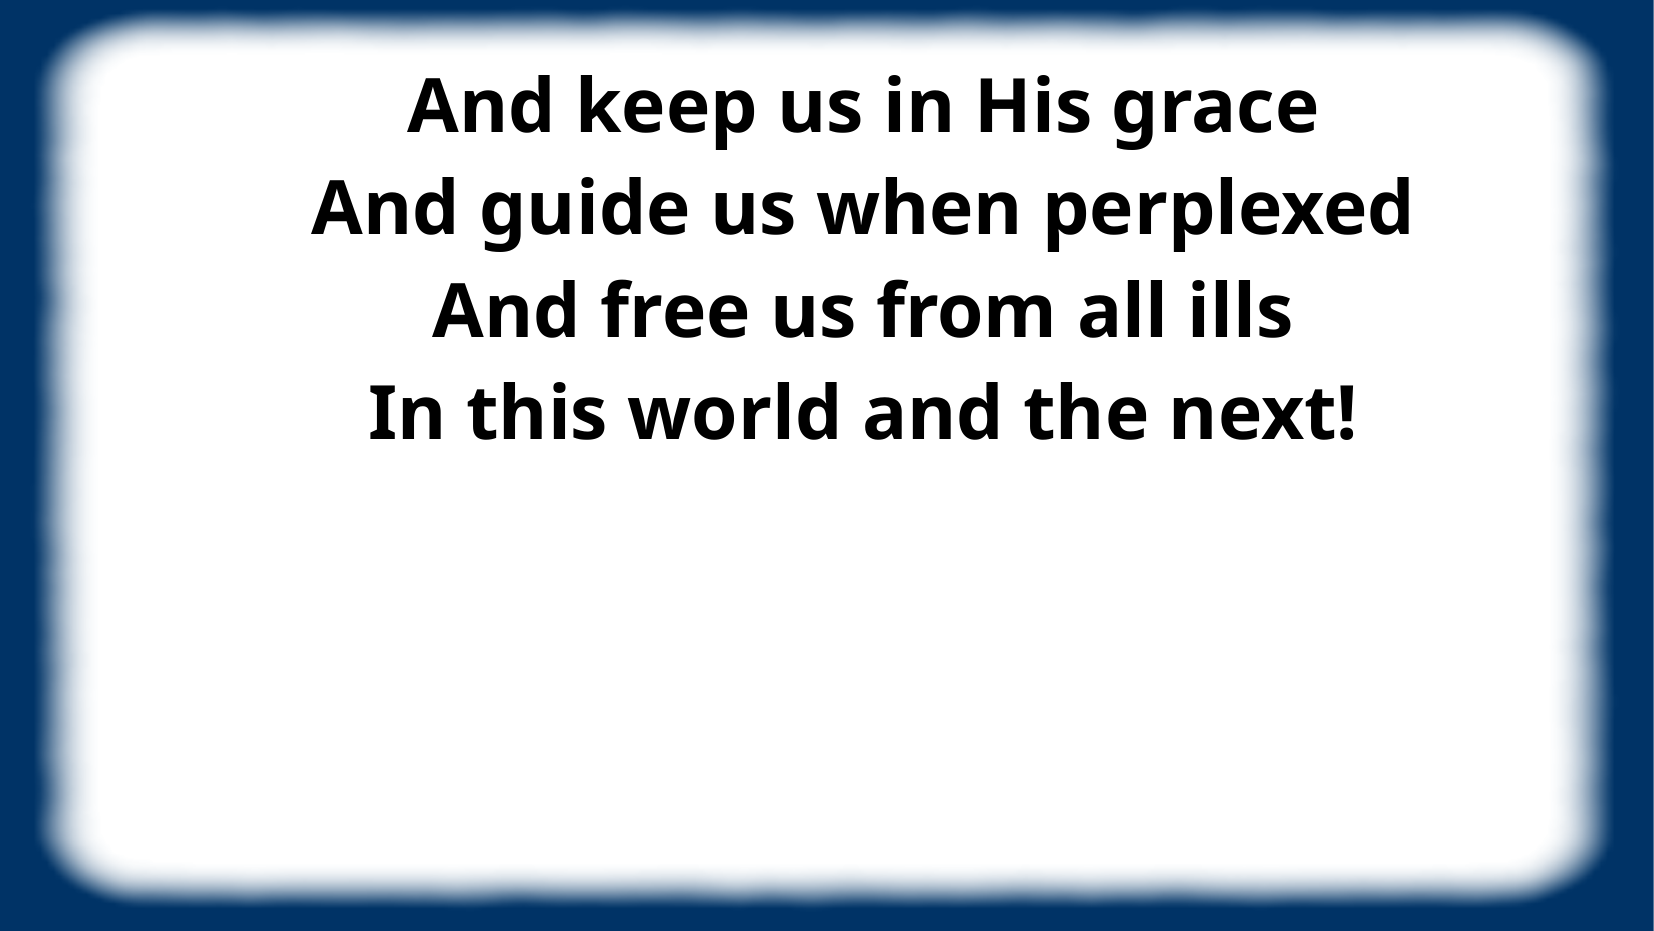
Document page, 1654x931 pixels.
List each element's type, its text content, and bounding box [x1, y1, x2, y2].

text_box And keep us in His grace And guide us when perplexed And free us from all ills In this world and the next! [60, 45, 1591, 460]
picture [0, 0, 1654, 931]
